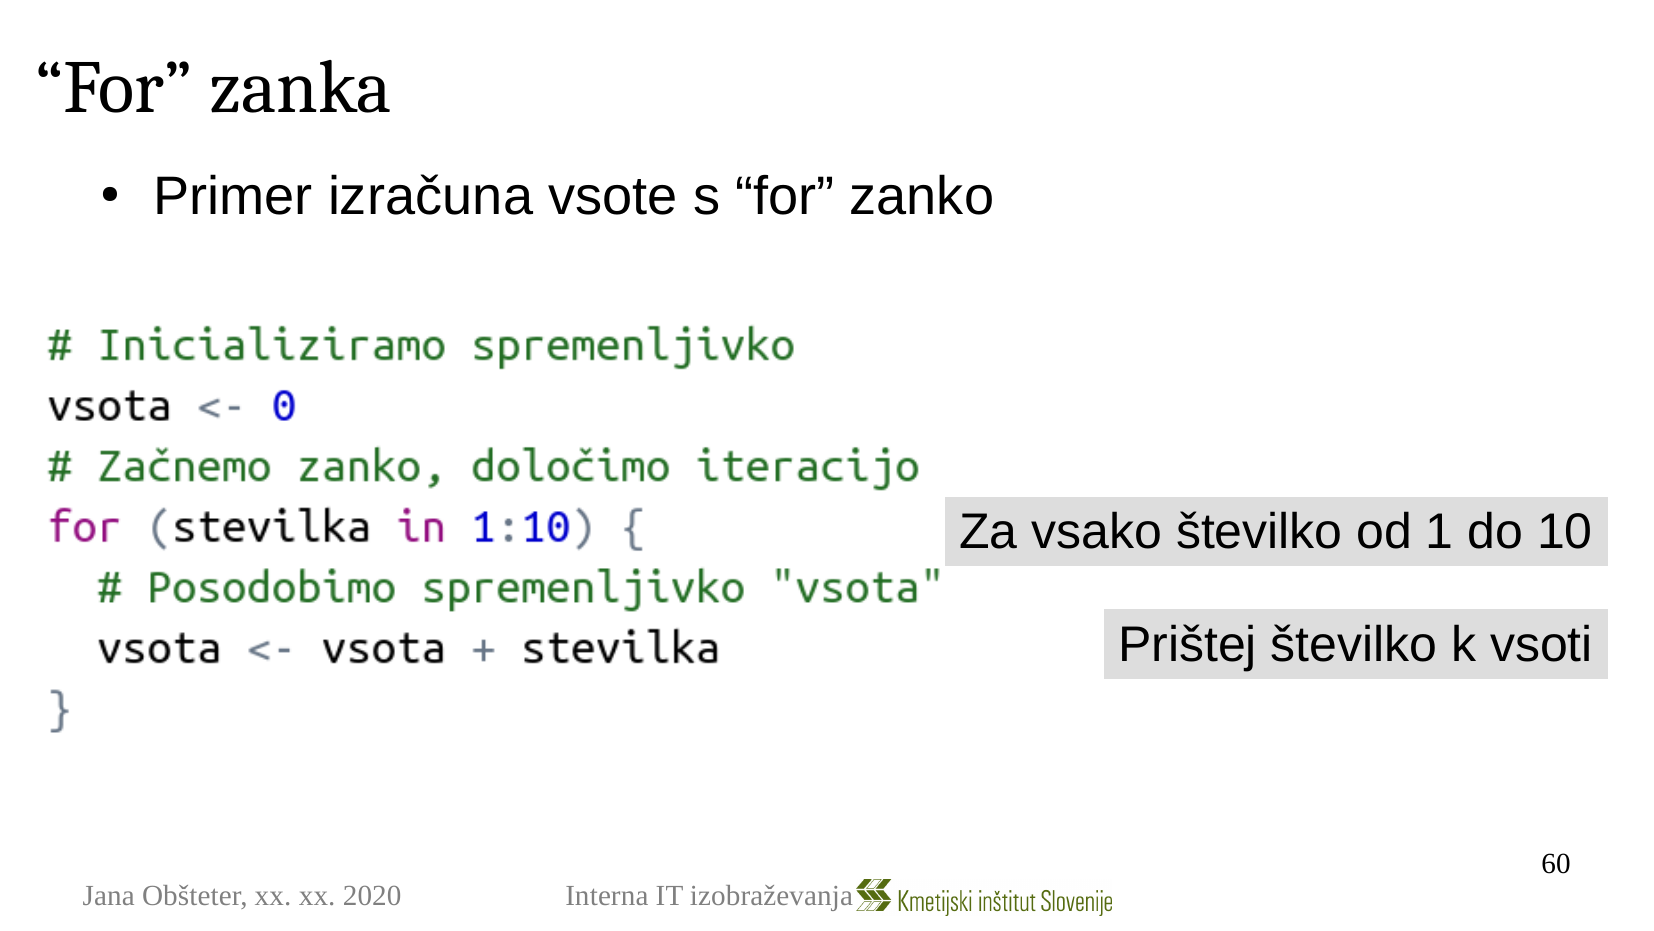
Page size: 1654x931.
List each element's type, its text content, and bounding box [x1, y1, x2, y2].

text_box Za vsako številko od 1 do 10 [944, 496, 1609, 567]
picture [37, 298, 82, 757]
text_box Prištej številko k vsoti [1103, 608, 1609, 680]
title “For” zanka [35, 21, 1524, 154]
picture [856, 879, 1112, 916]
list Primer izračuna vsote s “for” zanko [82, 165, 1642, 827]
